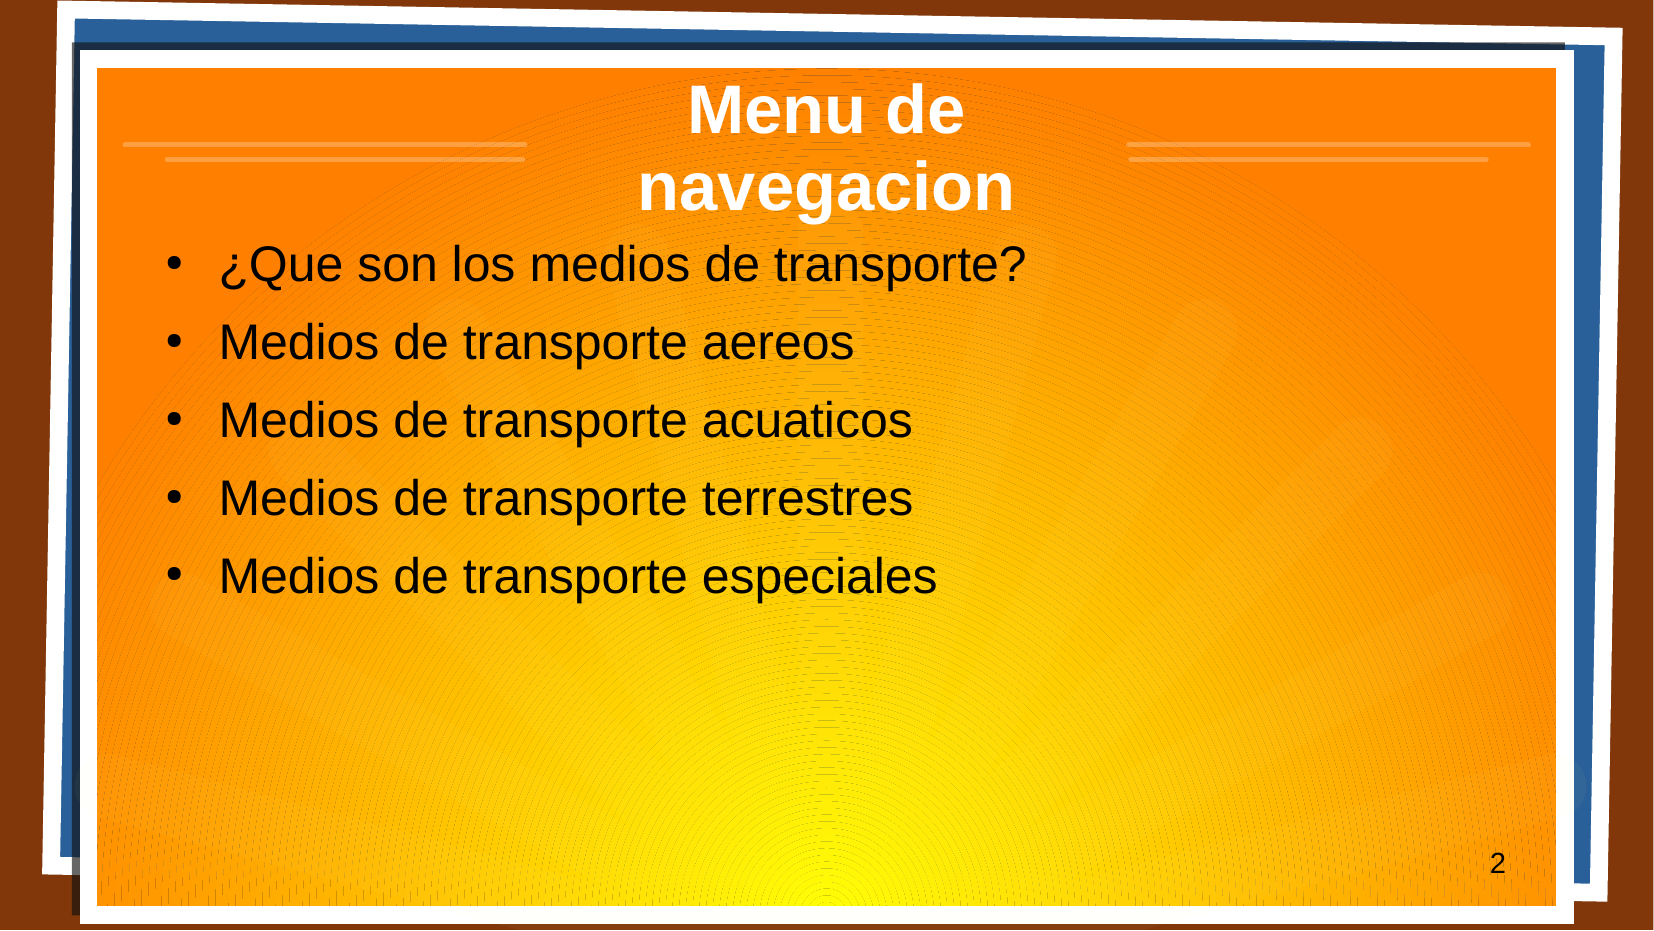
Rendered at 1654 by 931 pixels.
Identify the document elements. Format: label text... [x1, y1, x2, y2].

title Menu de navegacion [531, 70, 1123, 225]
list ¿Que son los medios de transporte? Medios de transporte aereos Medios de transporte acuaticos Medios de transporte terrestres Medios de transporte especiales [147, 236, 1506, 827]
